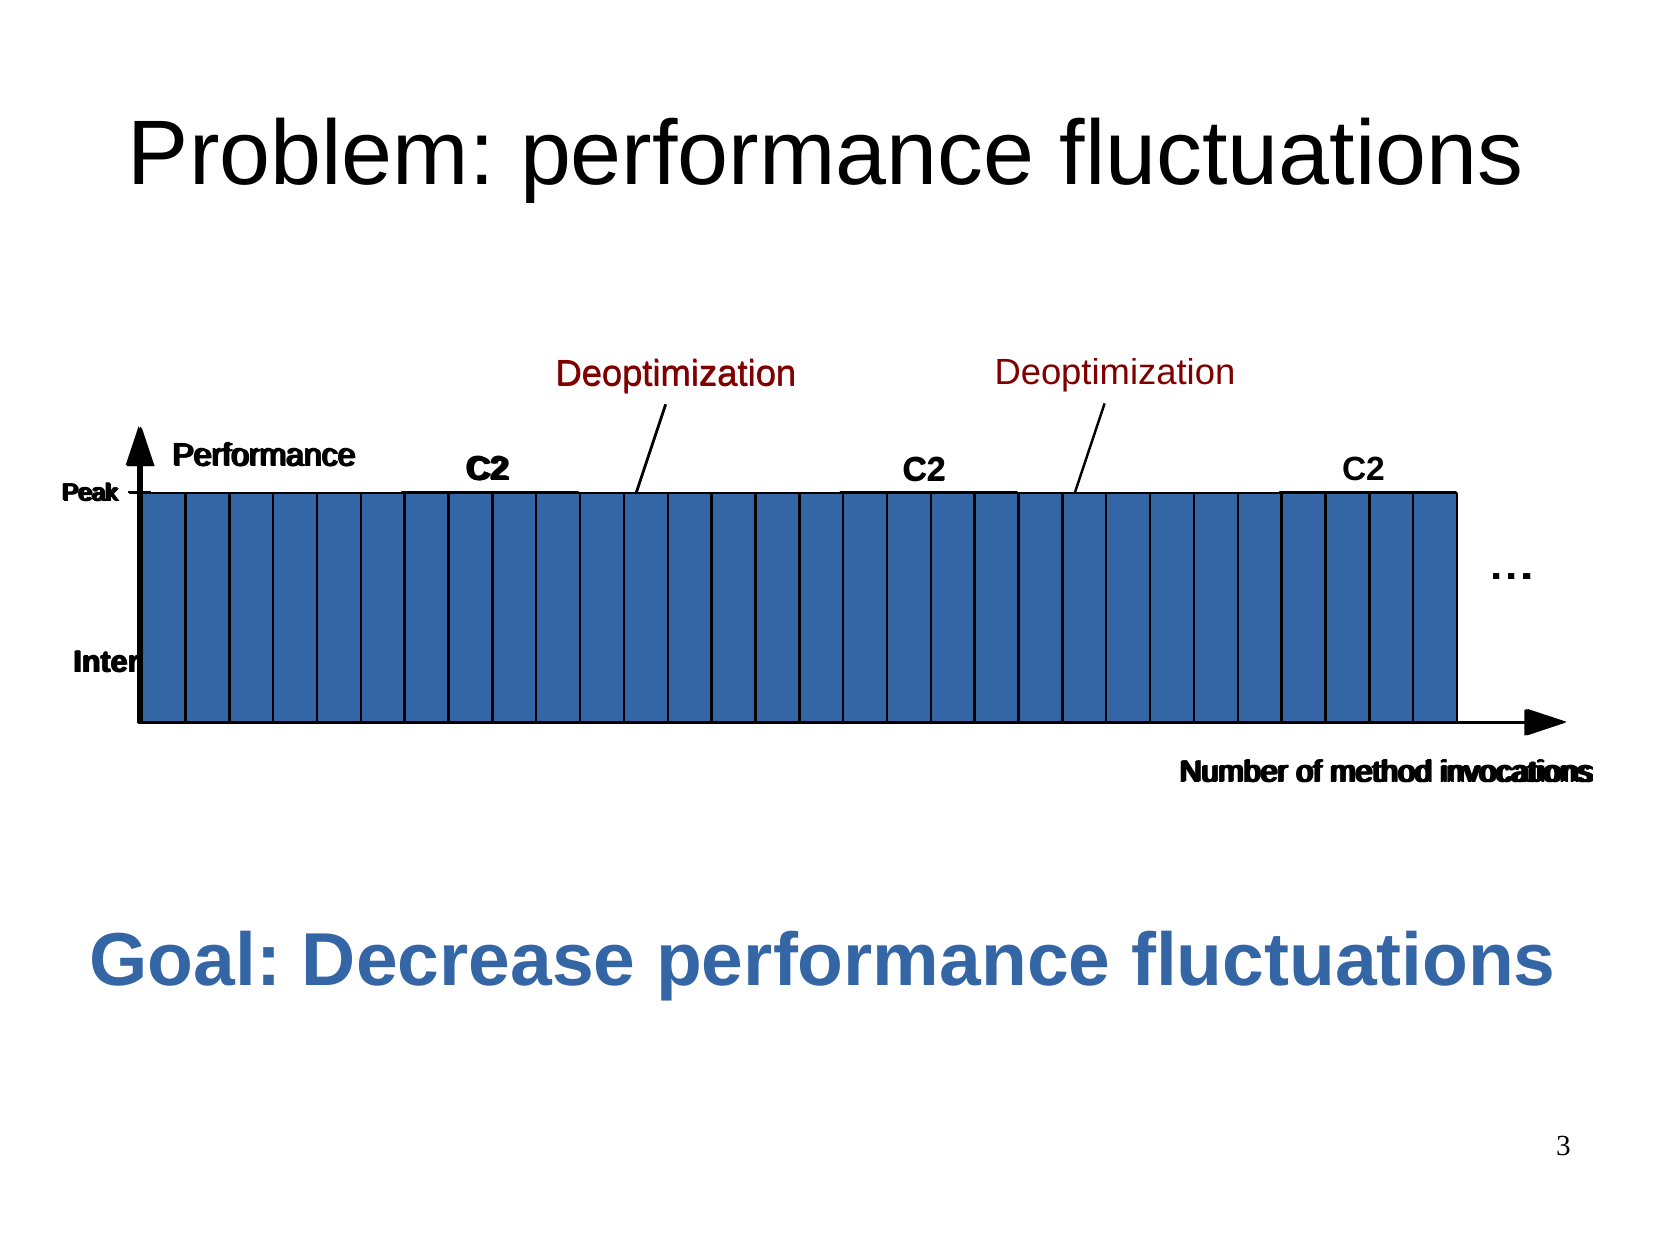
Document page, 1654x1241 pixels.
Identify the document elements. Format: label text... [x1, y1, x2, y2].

text_box Goal: Decrease performance fluctuations [75, 910, 1654, 1036]
title Problem: performance fluctuations [82, 49, 1571, 257]
picture [62, 358, 1595, 784]
